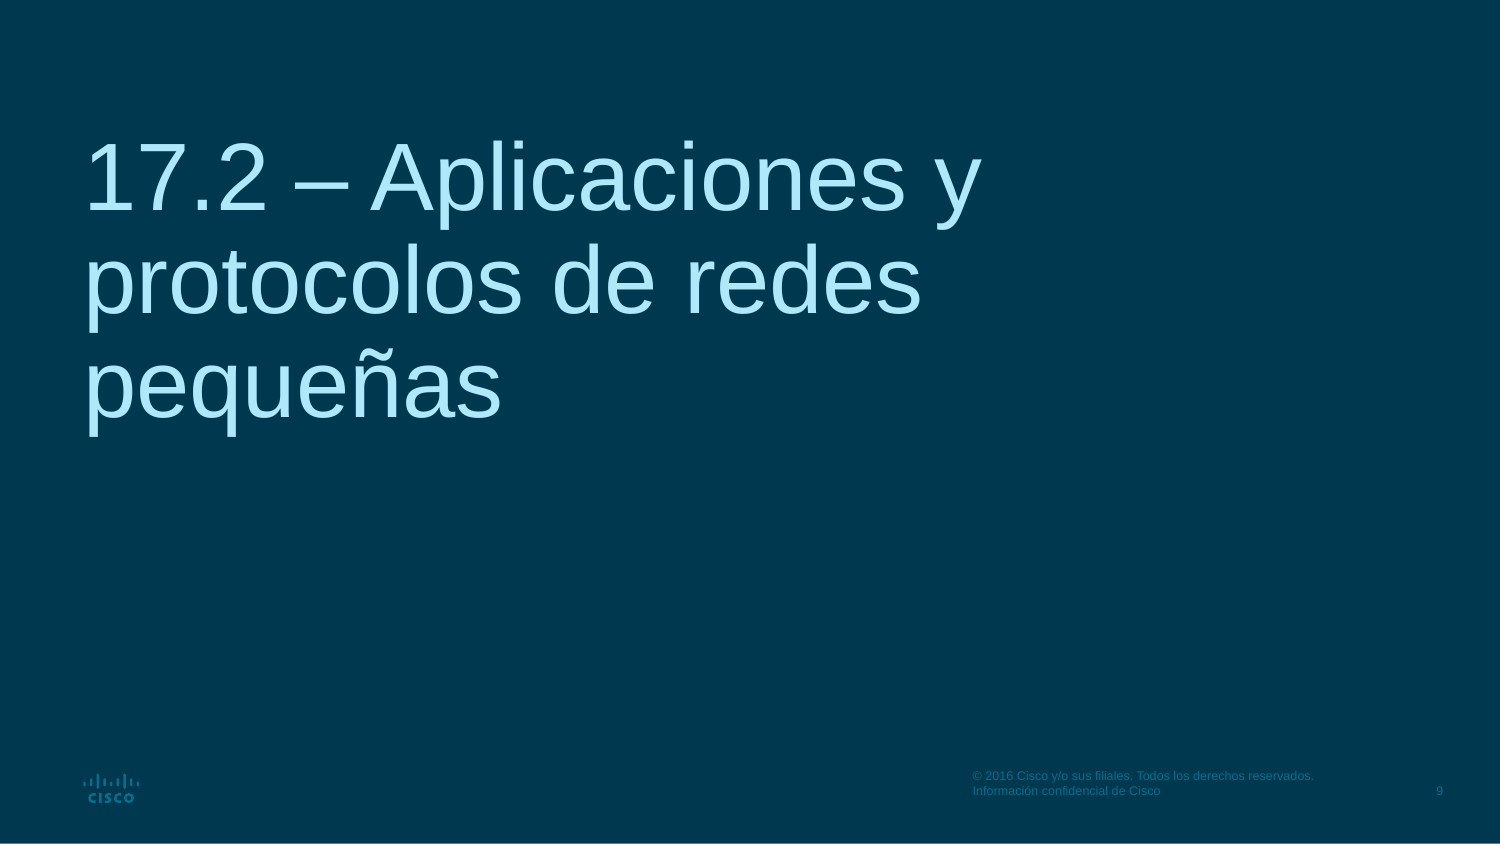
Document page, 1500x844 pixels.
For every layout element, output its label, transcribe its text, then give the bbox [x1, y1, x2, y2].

title 17.2 – Aplicaciones y protocolos de redes pequeñas [68, 293, 1356, 446]
